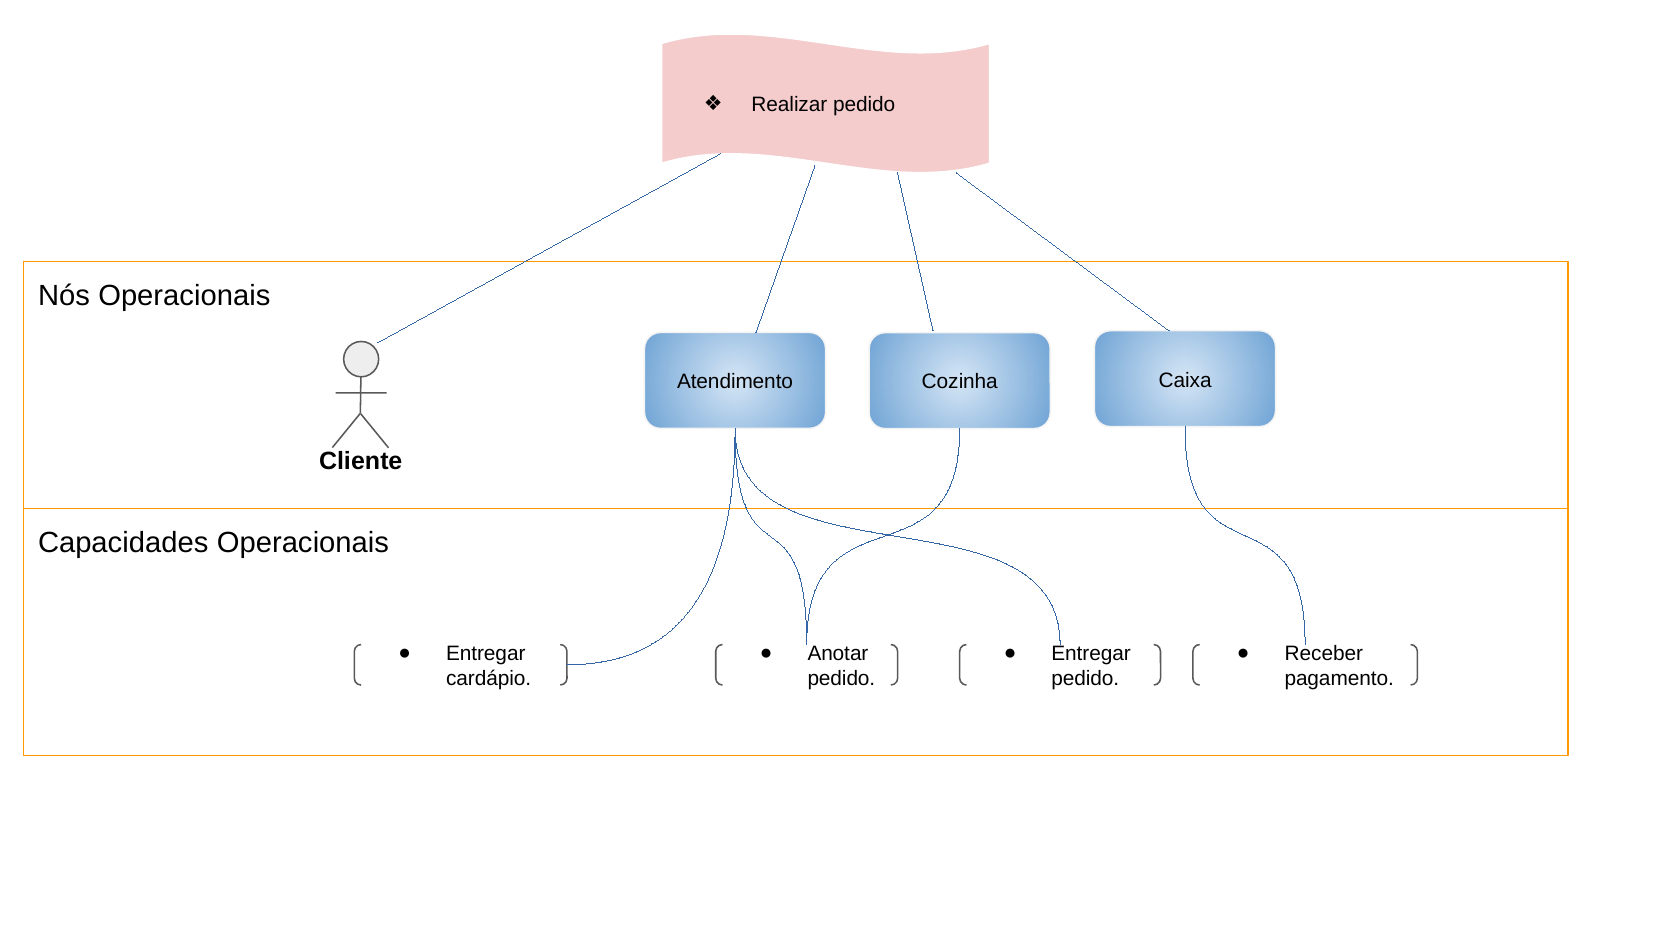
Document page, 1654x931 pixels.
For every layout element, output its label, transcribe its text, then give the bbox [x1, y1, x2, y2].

text_box Receber pagamento. [1192, 644, 1418, 686]
text_box Caixa [1094, 330, 1276, 427]
text_box [343, 341, 379, 377]
text_box Cozinha [869, 332, 1051, 429]
text_box Realizar pedido [661, 33, 990, 173]
text_box Entregar pedido. [959, 644, 1161, 686]
text_box Nós Operacionais [23, 261, 1569, 508]
text_box Cliente [268, 429, 454, 492]
text_box Entregar cardápio. [354, 644, 567, 686]
text_box Anotar pedido. [715, 644, 898, 686]
text_box Capacidades Operacionais [23, 508, 1569, 756]
text_box Atendimento [644, 332, 826, 429]
